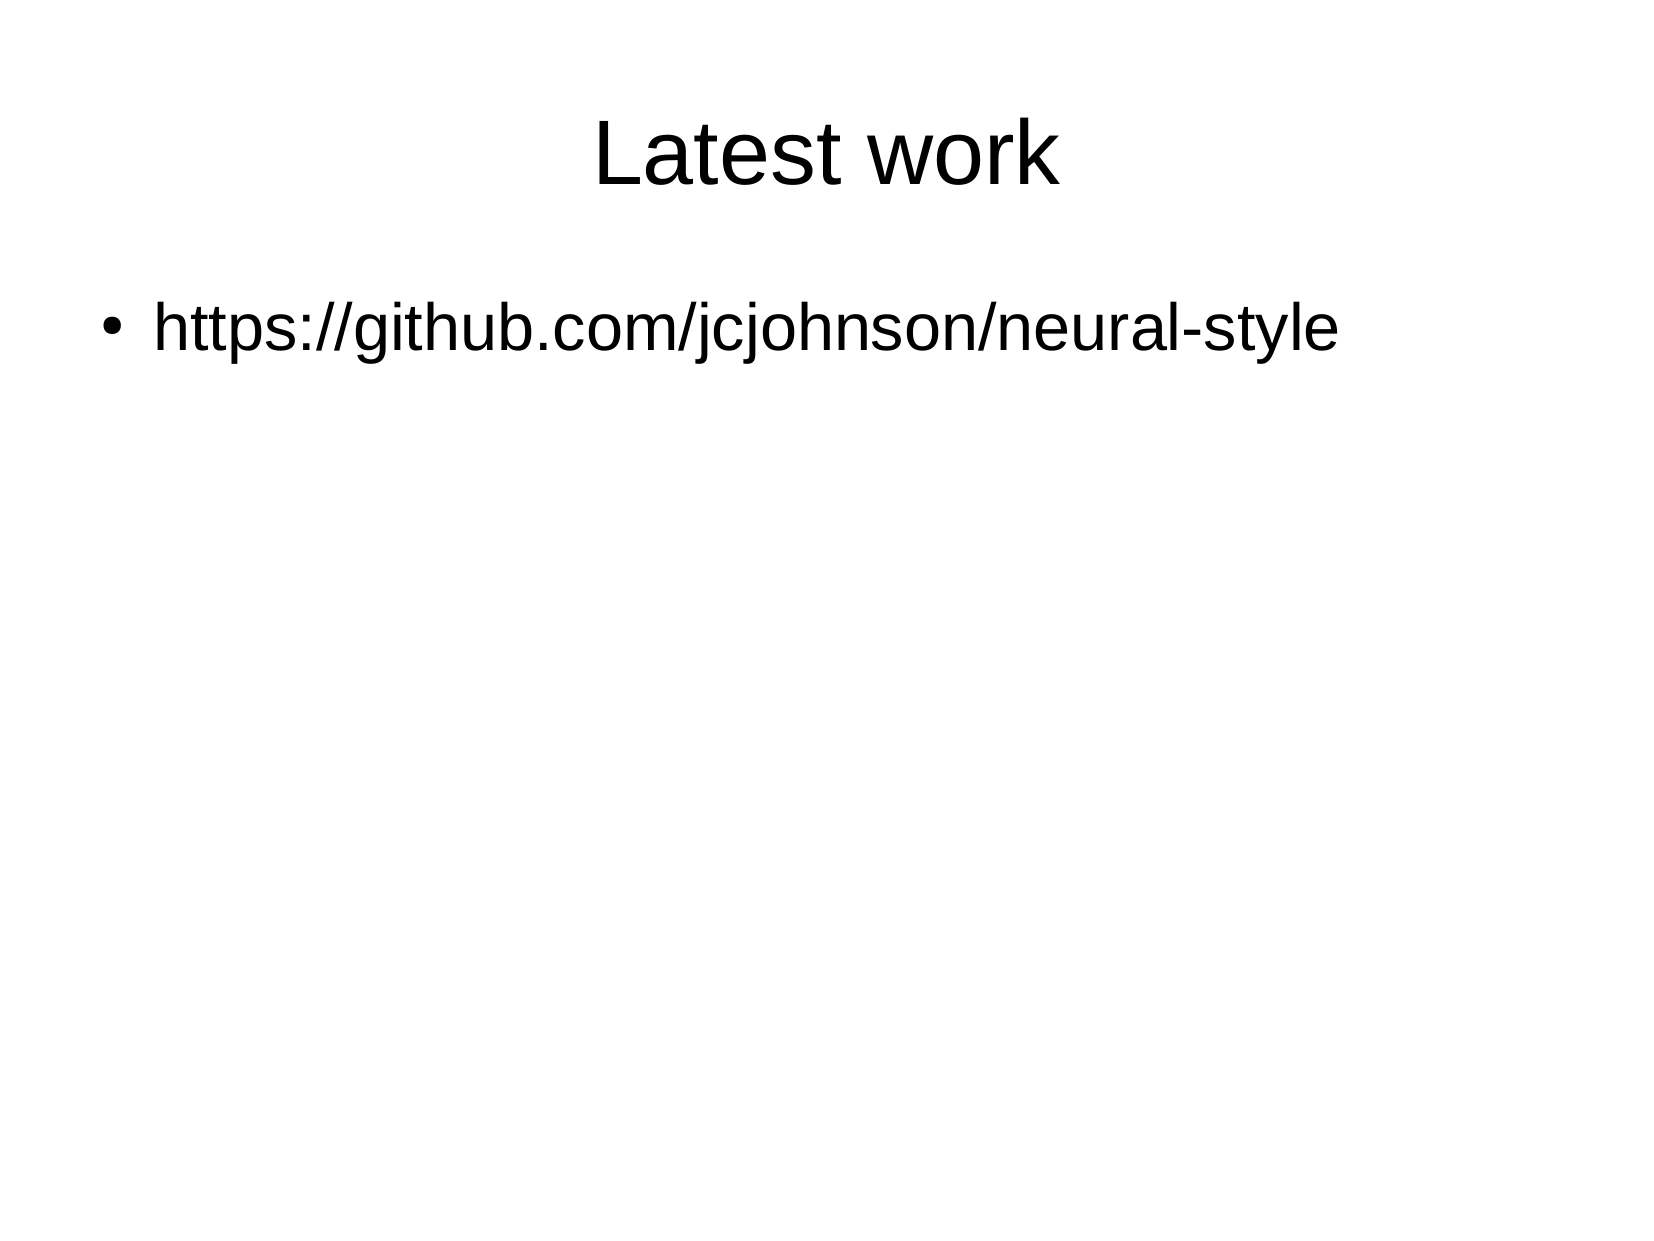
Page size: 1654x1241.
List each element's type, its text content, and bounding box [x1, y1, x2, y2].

title Latest work [82, 49, 1571, 257]
list https://github.com/jcjohnson/neural-style [82, 290, 1571, 1010]
